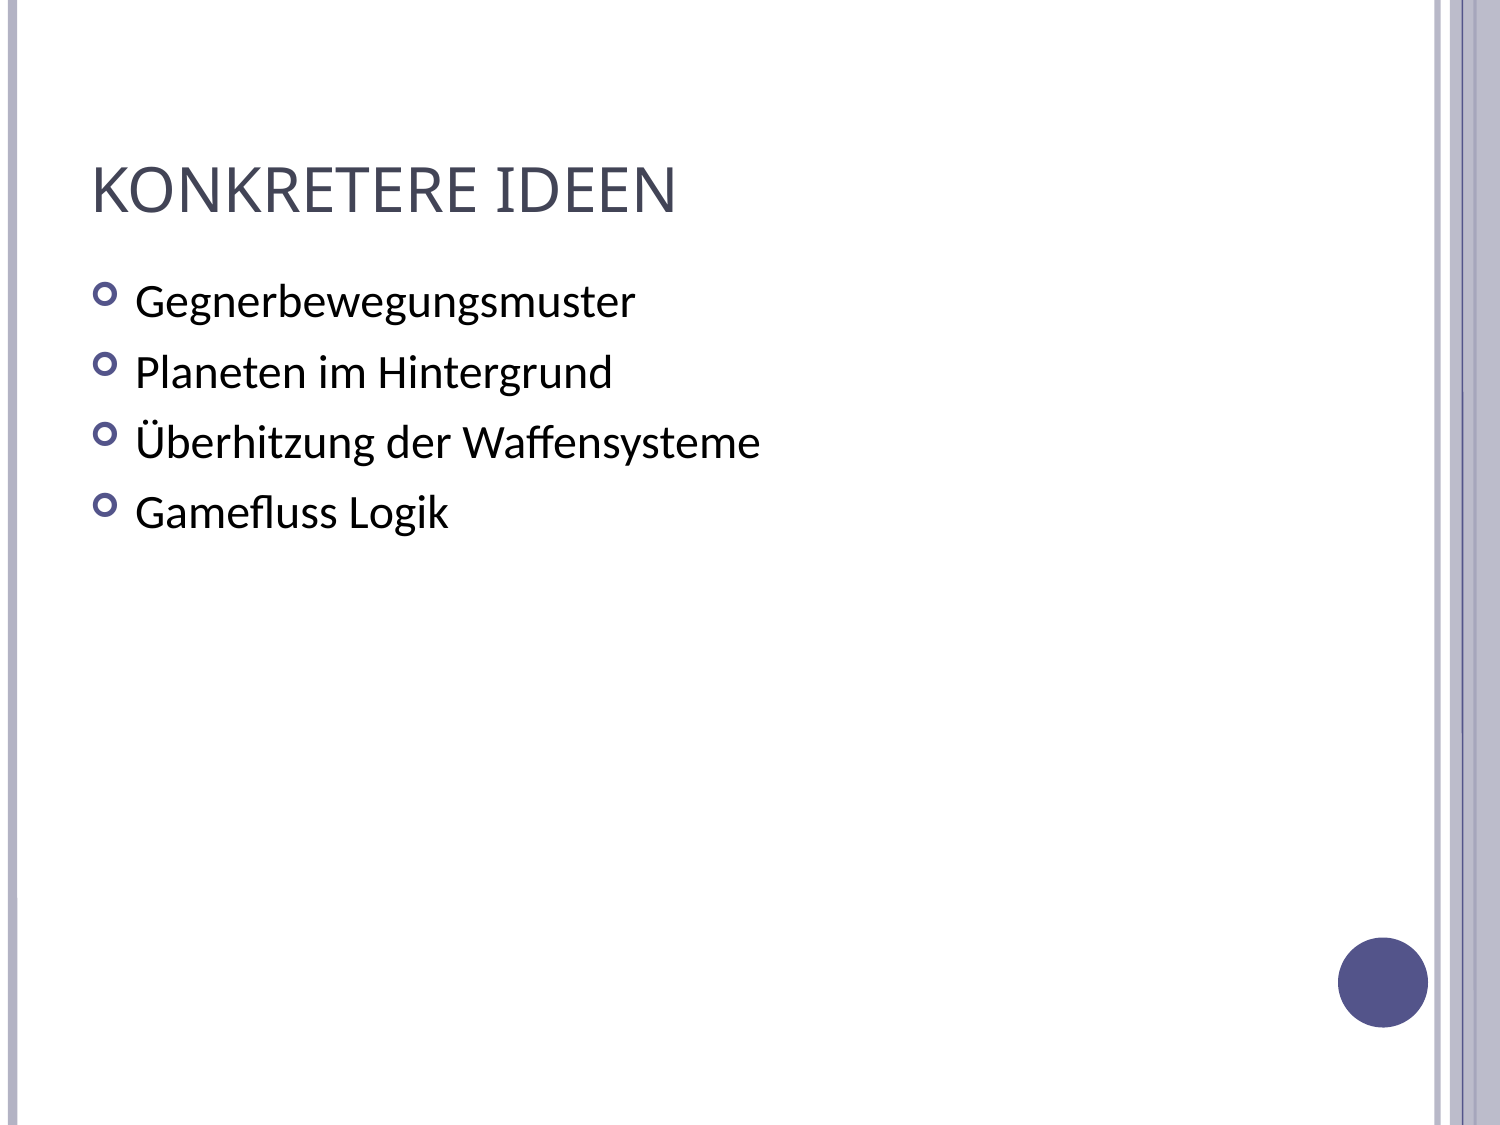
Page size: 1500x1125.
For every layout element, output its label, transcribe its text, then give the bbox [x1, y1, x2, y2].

list Gegnerbewegungsmuster Planeten im Hintergrund Überhitzung der Waffensysteme Gamefluss Logik [75, 262, 1300, 1062]
title Konkretere Ideen [75, 45, 1300, 233]
